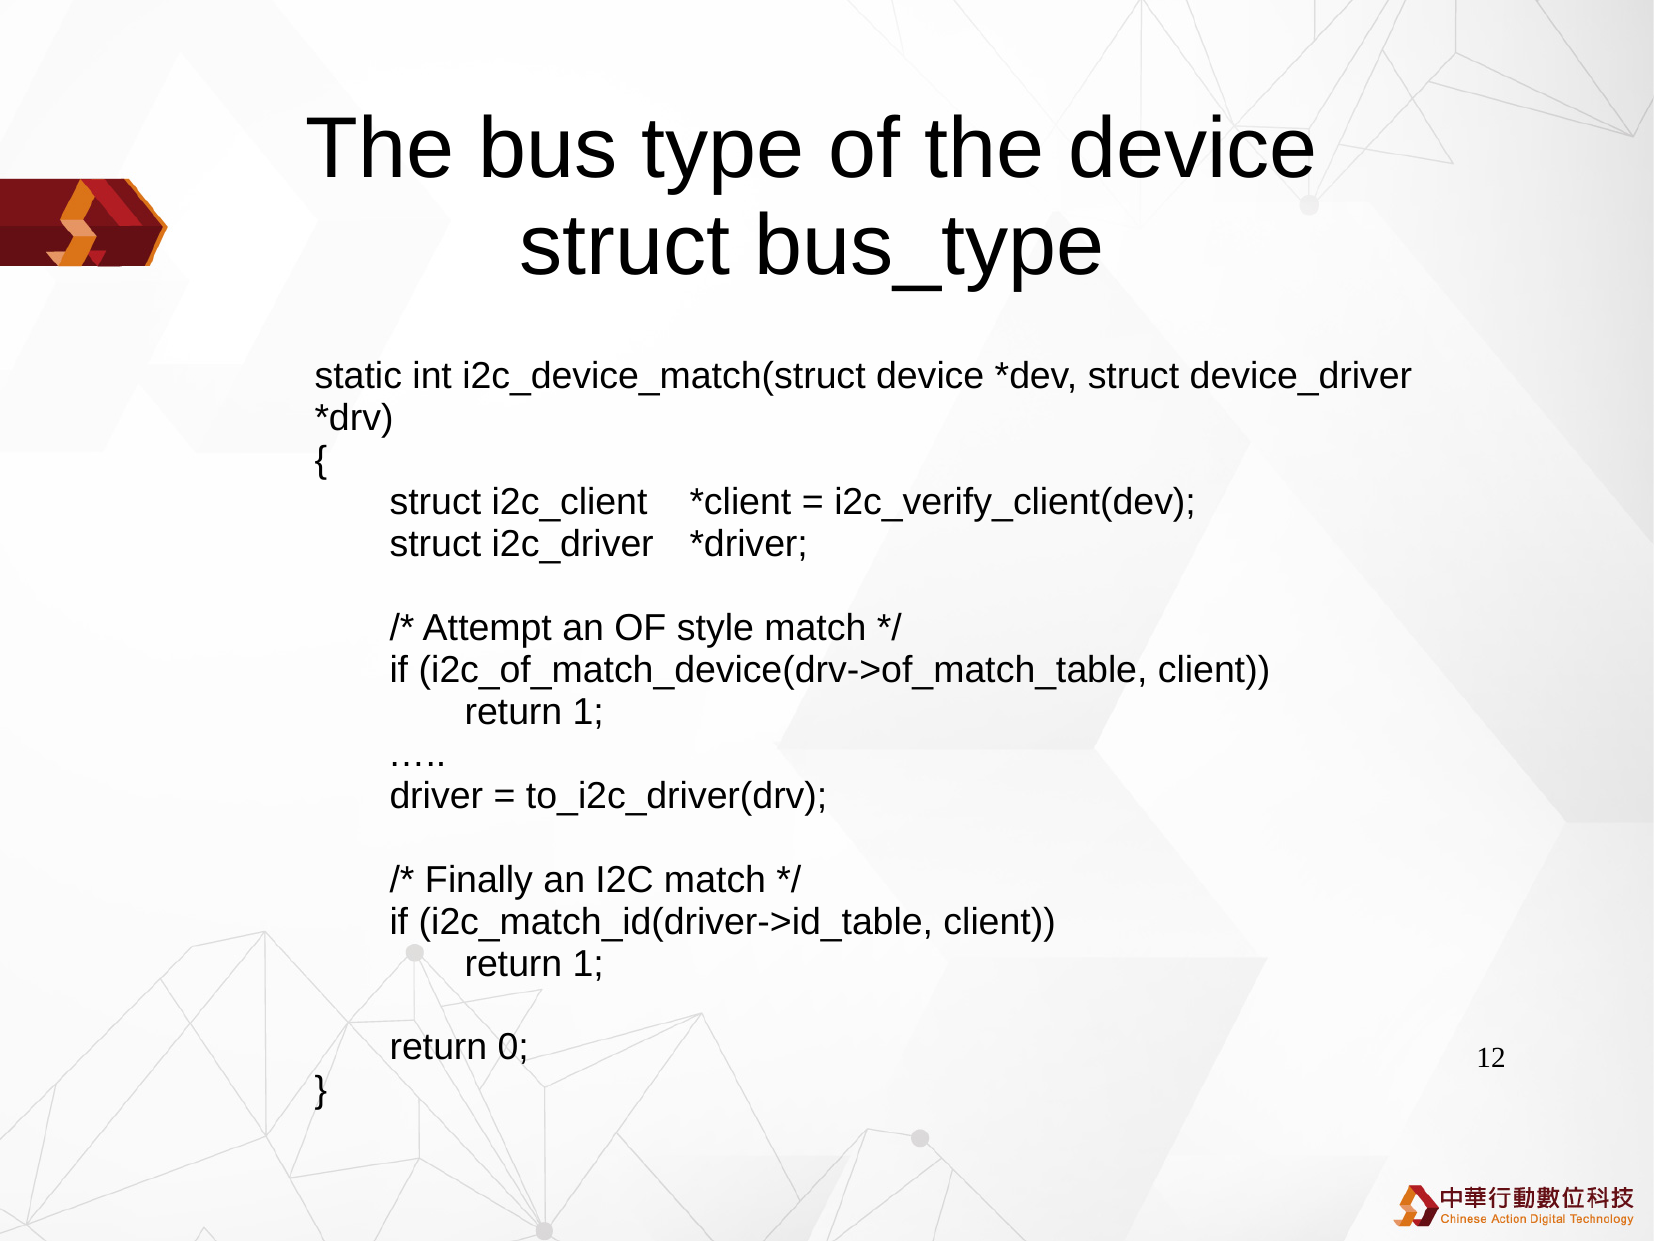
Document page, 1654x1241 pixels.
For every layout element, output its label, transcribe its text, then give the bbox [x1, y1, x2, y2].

picture [0, 0, 1654, 1241]
title The bus type of the device struct bus_type [118, 99, 1506, 293]
text_box static int i2c_device_match(struct device *dev, struct device_driver *drv) { struct i2c_client *client = i2c_verify_client(dev); struct i2c_driver *driver; /* Attempt an OF style match */ if (i2c_of_match_device(drv->of_match_table, client)) return 1; ….. driver = to_i2c_driver(drv); /* Finally an I2C match */ if (i2c_match_id(driver->id_table, client)) return 1; return 0; } [299, 346, 1517, 1084]
